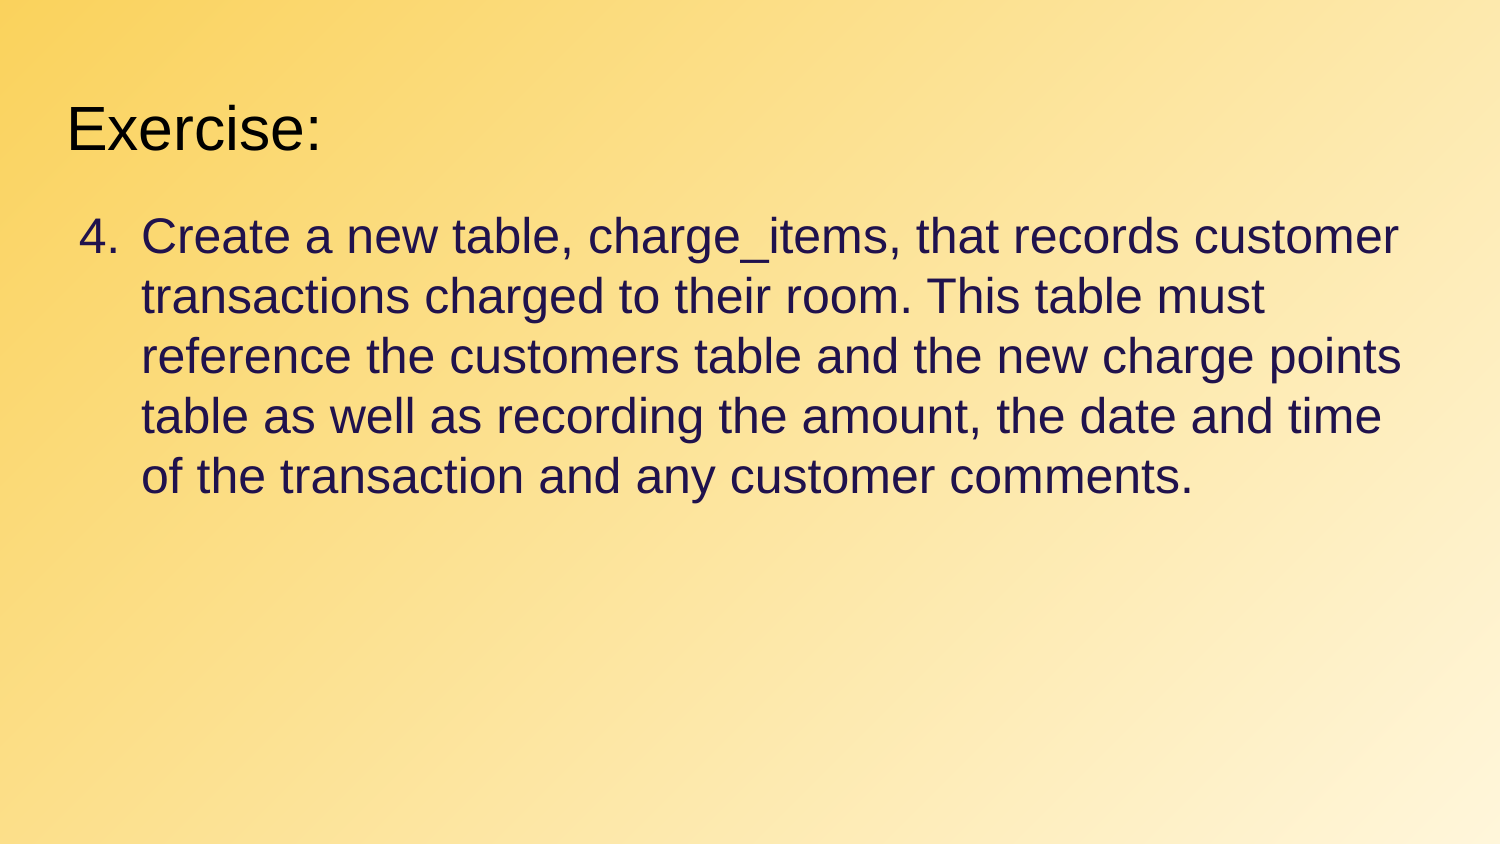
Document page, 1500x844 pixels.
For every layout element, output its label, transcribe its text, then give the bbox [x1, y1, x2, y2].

list Create a new table, charge_items, that records customer transactions charged to their room. This table must reference the customers table and the new charge points table as well as recording the amount, the date and time of the transaction and any customer comments. [51, 189, 1449, 750]
title Exercise: [51, 72, 1449, 167]
